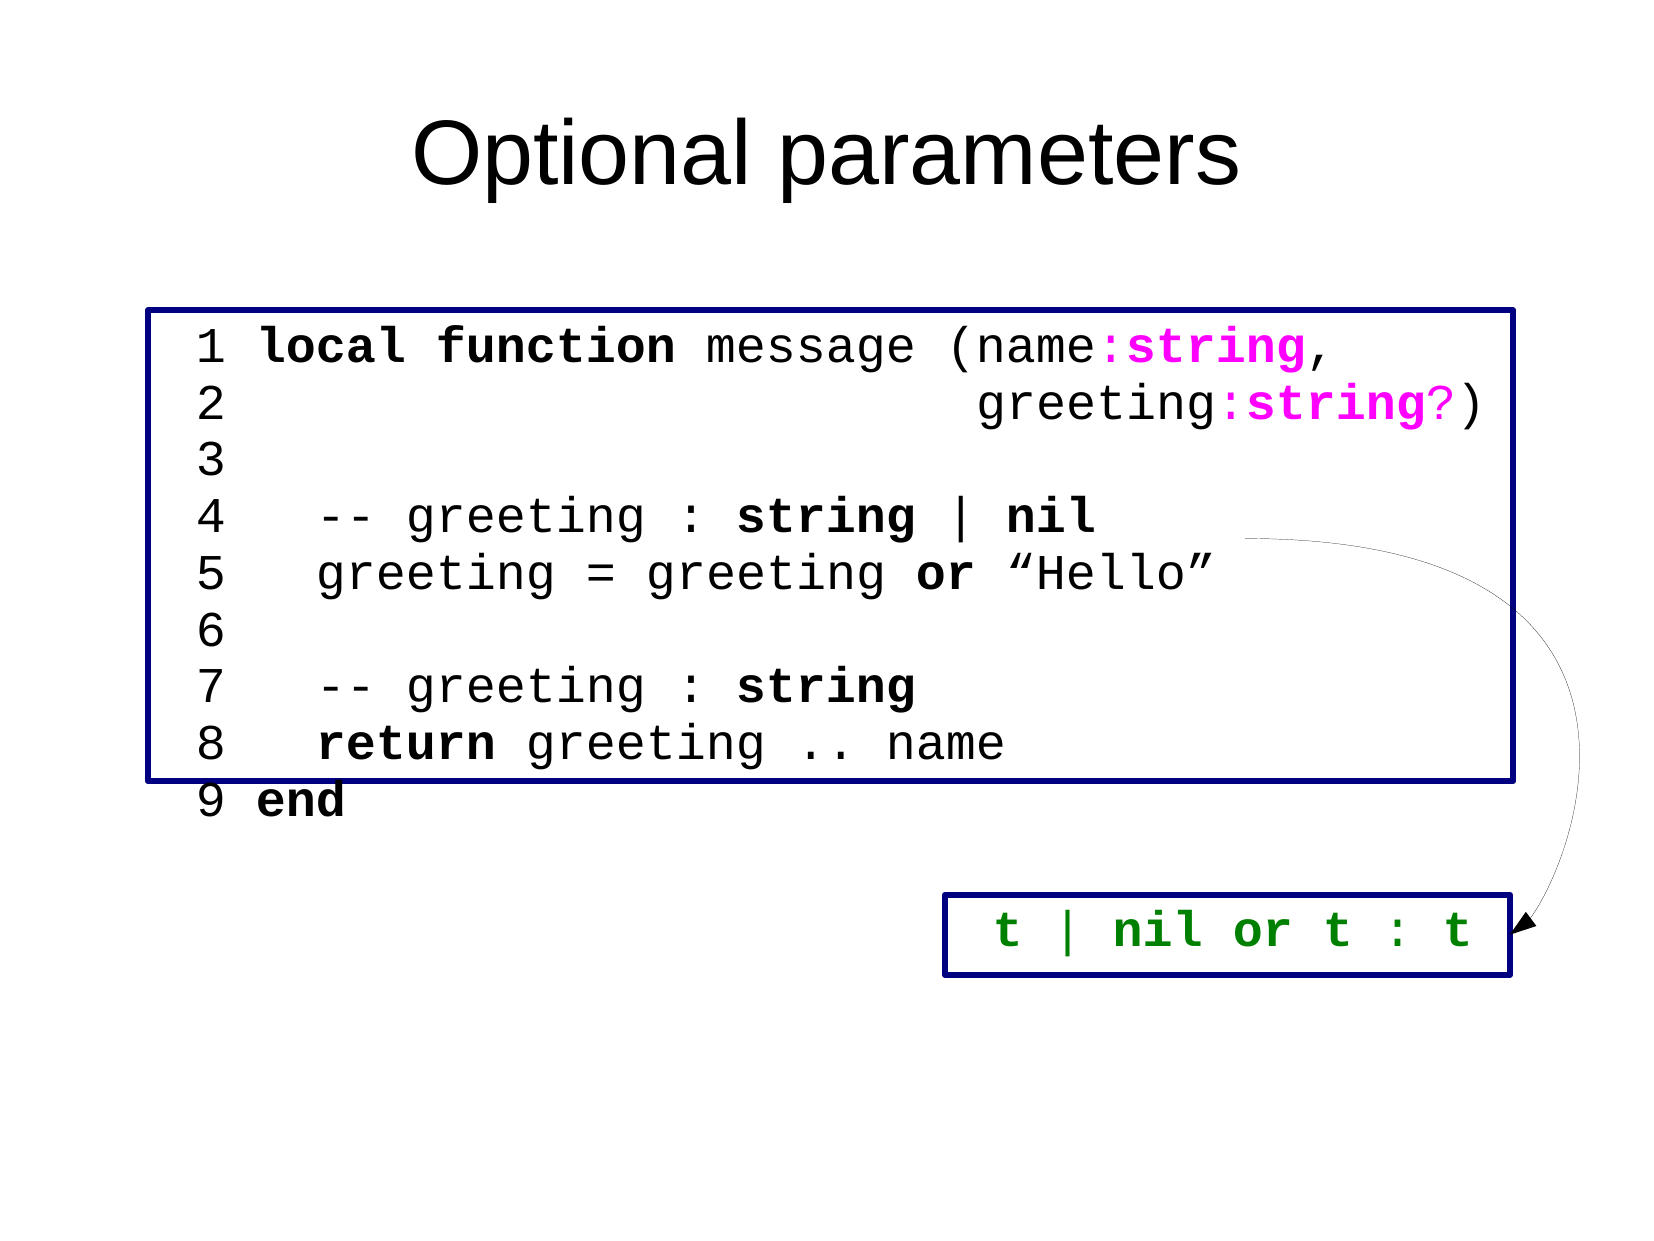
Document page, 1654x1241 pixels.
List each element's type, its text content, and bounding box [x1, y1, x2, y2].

text_box 1 local function message (name:string, 2 greeting:string?) 3 4 -- greeting : string | nil 5 greeting = greeting or “Hello” 6 7 -- greeting : string 8 return greeting .. name 9 end [148, 310, 1514, 782]
title Optional parameters [82, 49, 1571, 257]
text_box t | nil or t : t [945, 894, 1510, 976]
